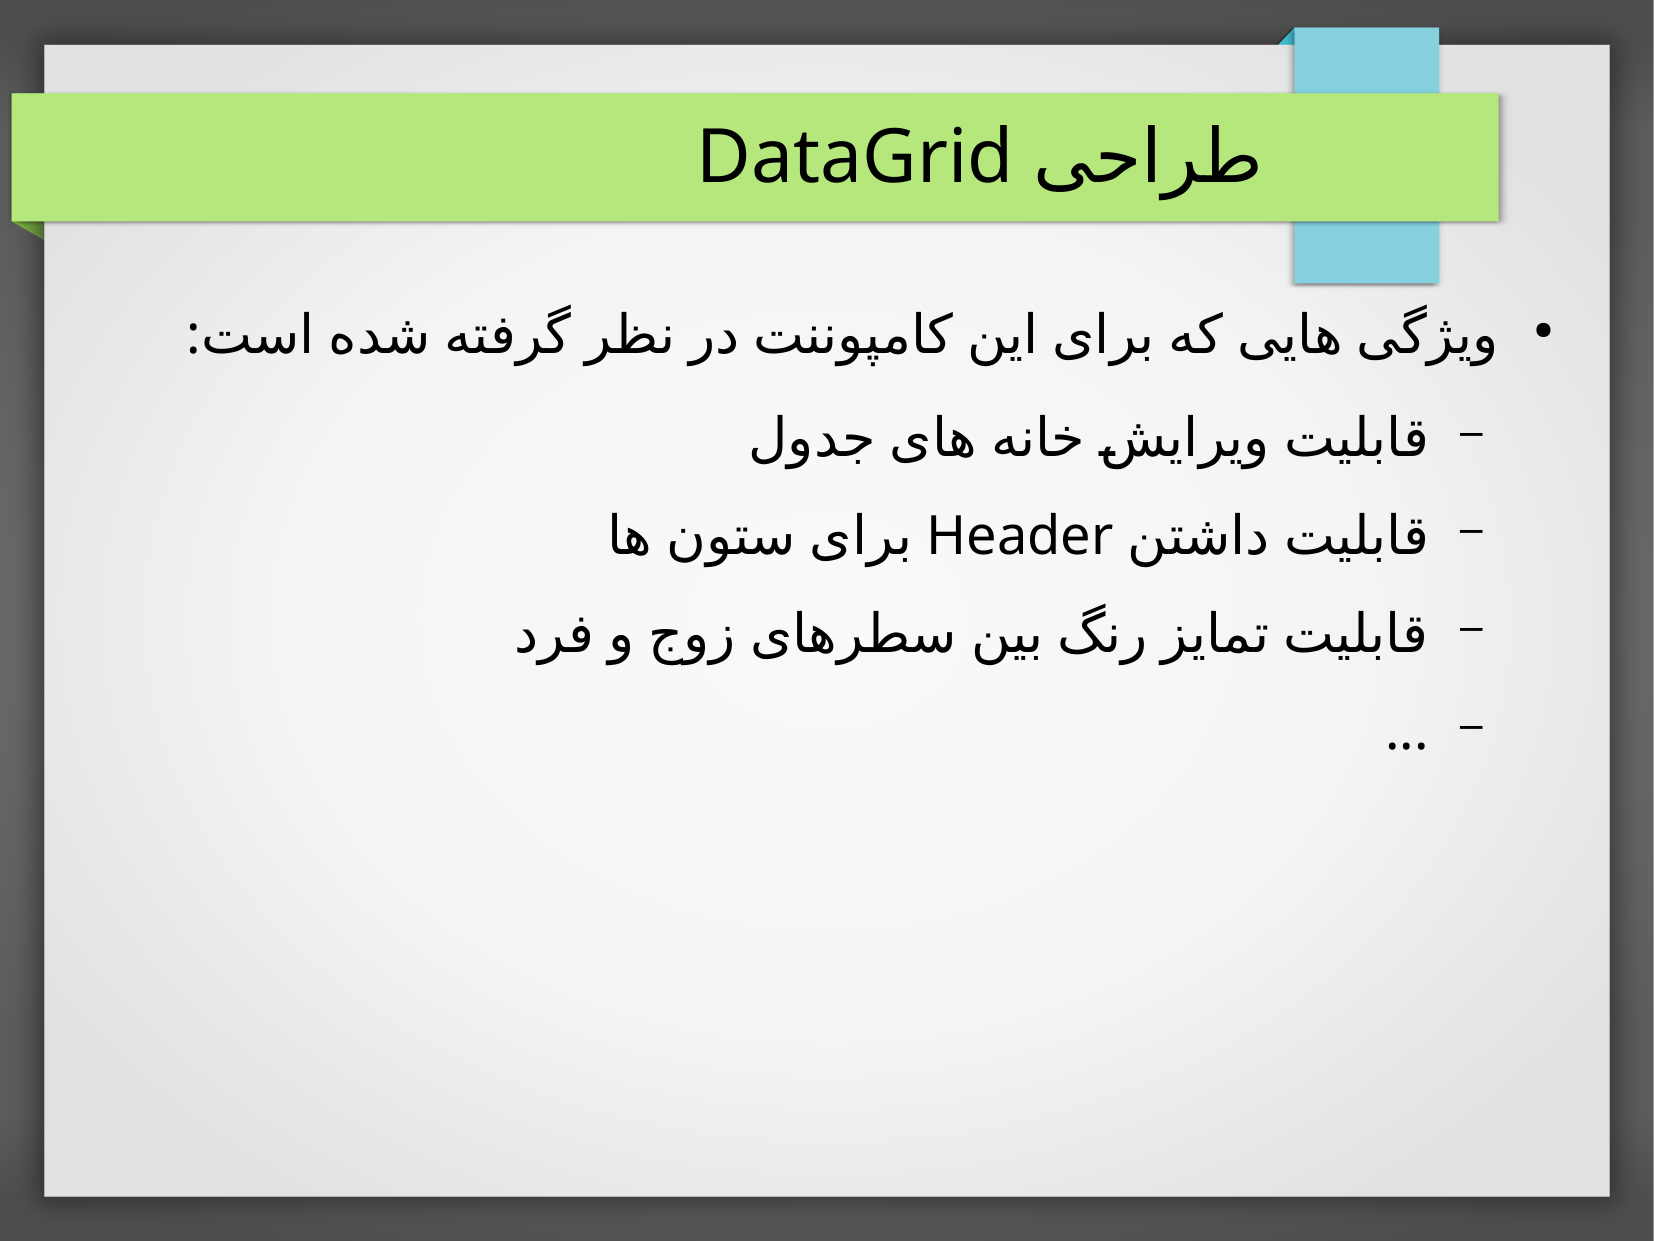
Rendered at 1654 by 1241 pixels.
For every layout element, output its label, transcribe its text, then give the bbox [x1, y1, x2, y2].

title طراحی DataGrid [82, 94, 1264, 213]
picture [0, 0, 1654, 1241]
list ويژگی هایی که برای این کامپوننت در نظر گرفته شده است: قابلیت ویرایش خانه های جدول قابلیت داشتن Header برای ستون ها قابلیت تمایز رنگ بین سطرهای زوج و فرد ... [82, 295, 1571, 1015]
